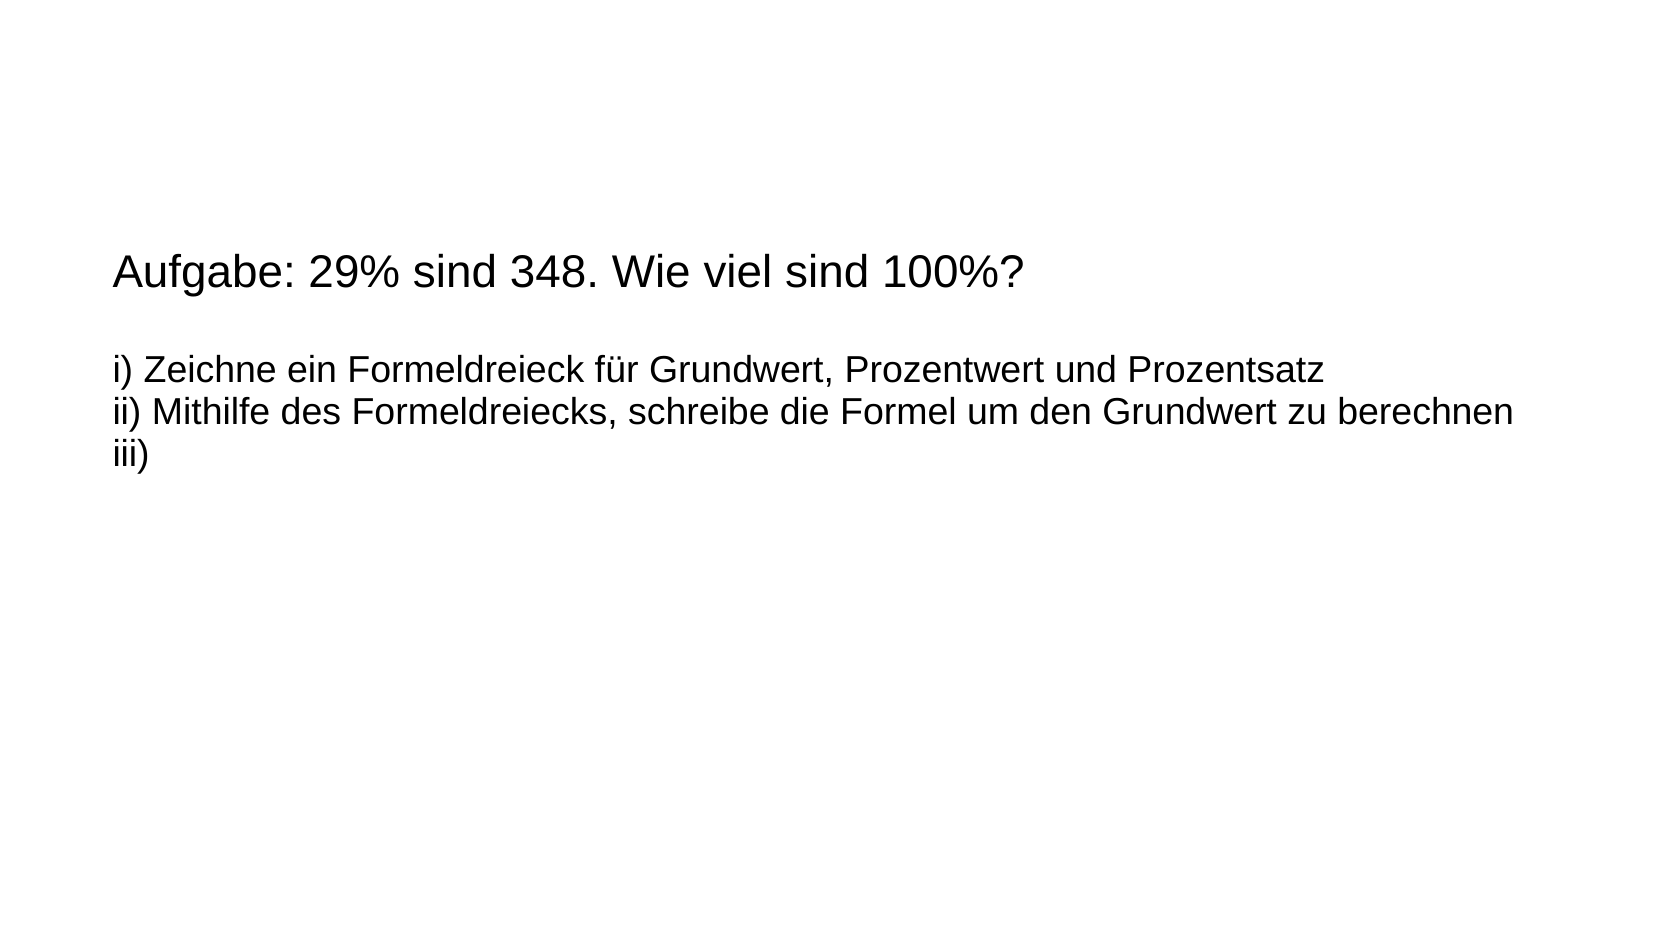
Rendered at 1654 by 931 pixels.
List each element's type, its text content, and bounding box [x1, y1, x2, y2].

text_box Aufgabe: 29% sind 348. Wie viel sind 100%? i) Zeichne ein Formeldreieck für Grundwert, Prozentwert und Prozentsatz ii) Mithilfe des Formeldreiecks, schreibe die Formel um den Grundwert zu berechnen iii) [97, 238, 1616, 482]
